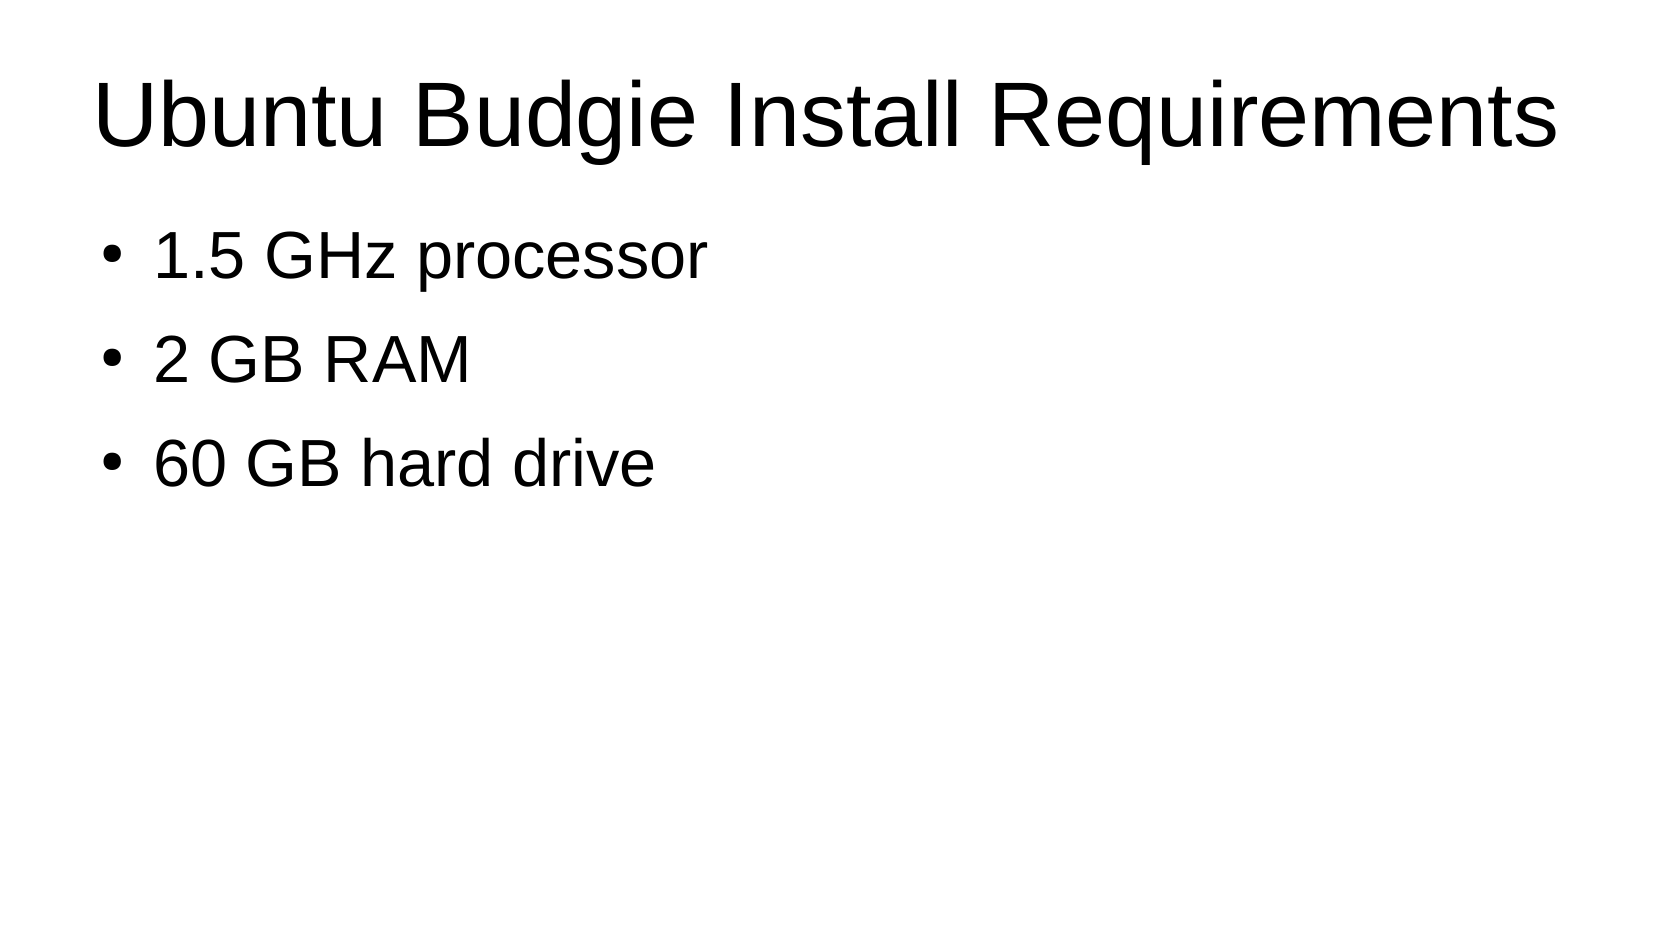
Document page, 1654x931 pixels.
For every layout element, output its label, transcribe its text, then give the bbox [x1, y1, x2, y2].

list 1.5 GHz processor 2 GB RAM 60 GB hard drive [82, 217, 1571, 758]
title Ubuntu Budgie Install Requirements [82, 37, 1571, 193]
